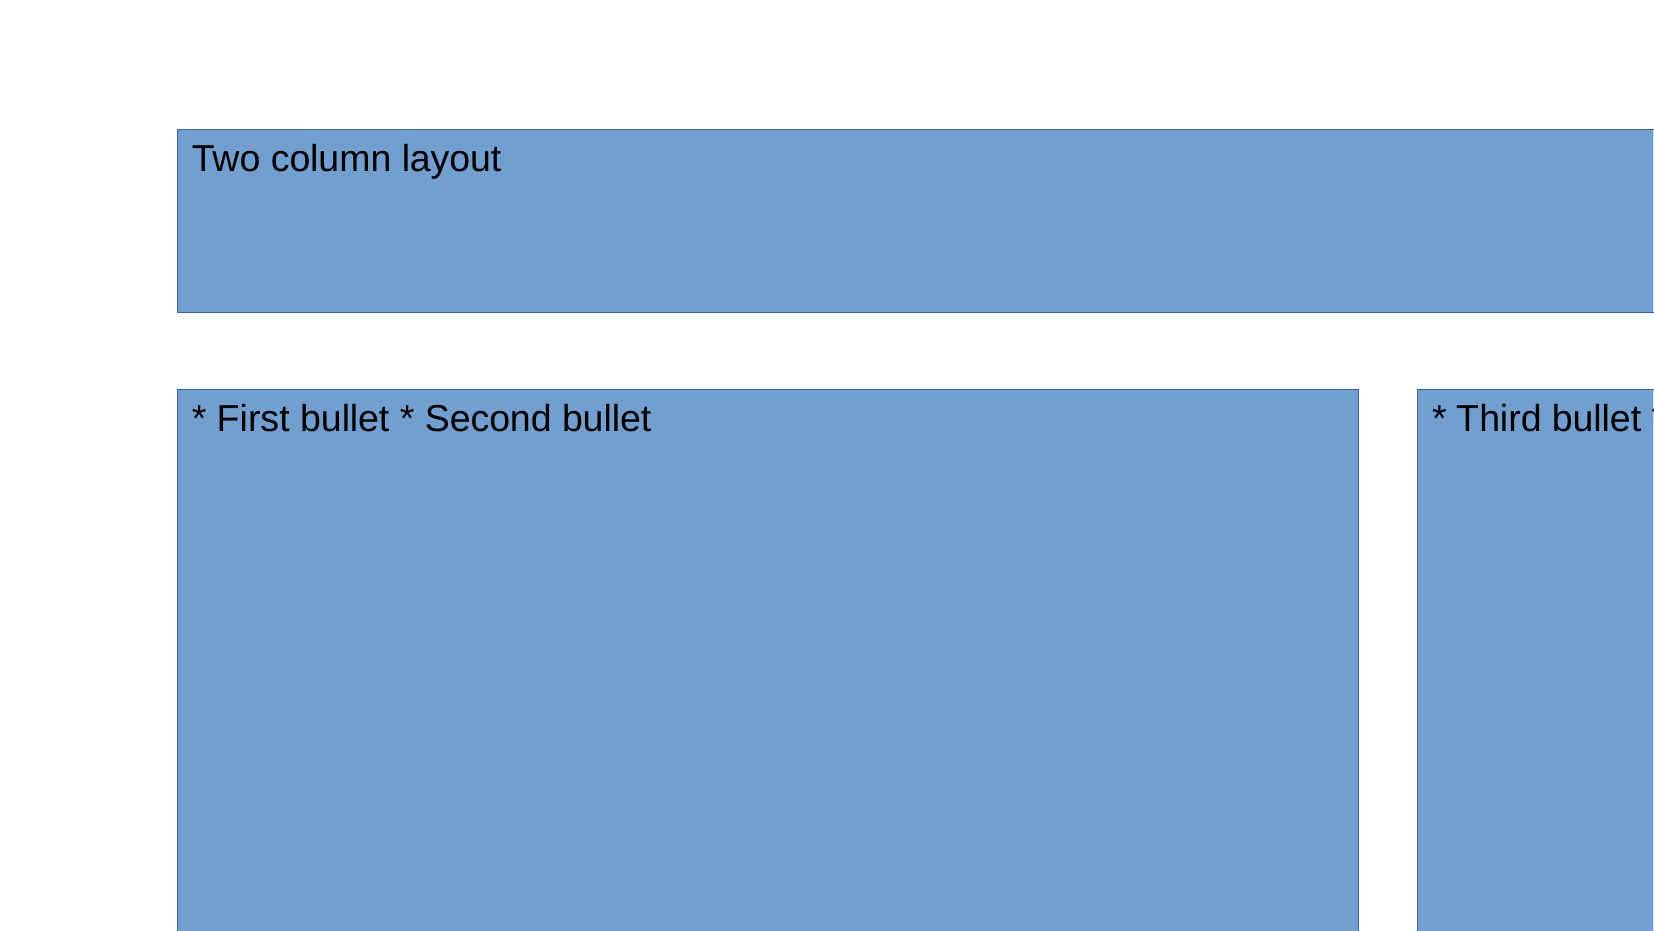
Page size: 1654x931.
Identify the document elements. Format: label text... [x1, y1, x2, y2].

text_box * First bullet * Second bullet [177, 389, 1359, 931]
text_box * Third bullet * Fourth bullet [1417, 389, 1654, 931]
text_box Two column layout [177, 129, 1654, 313]
